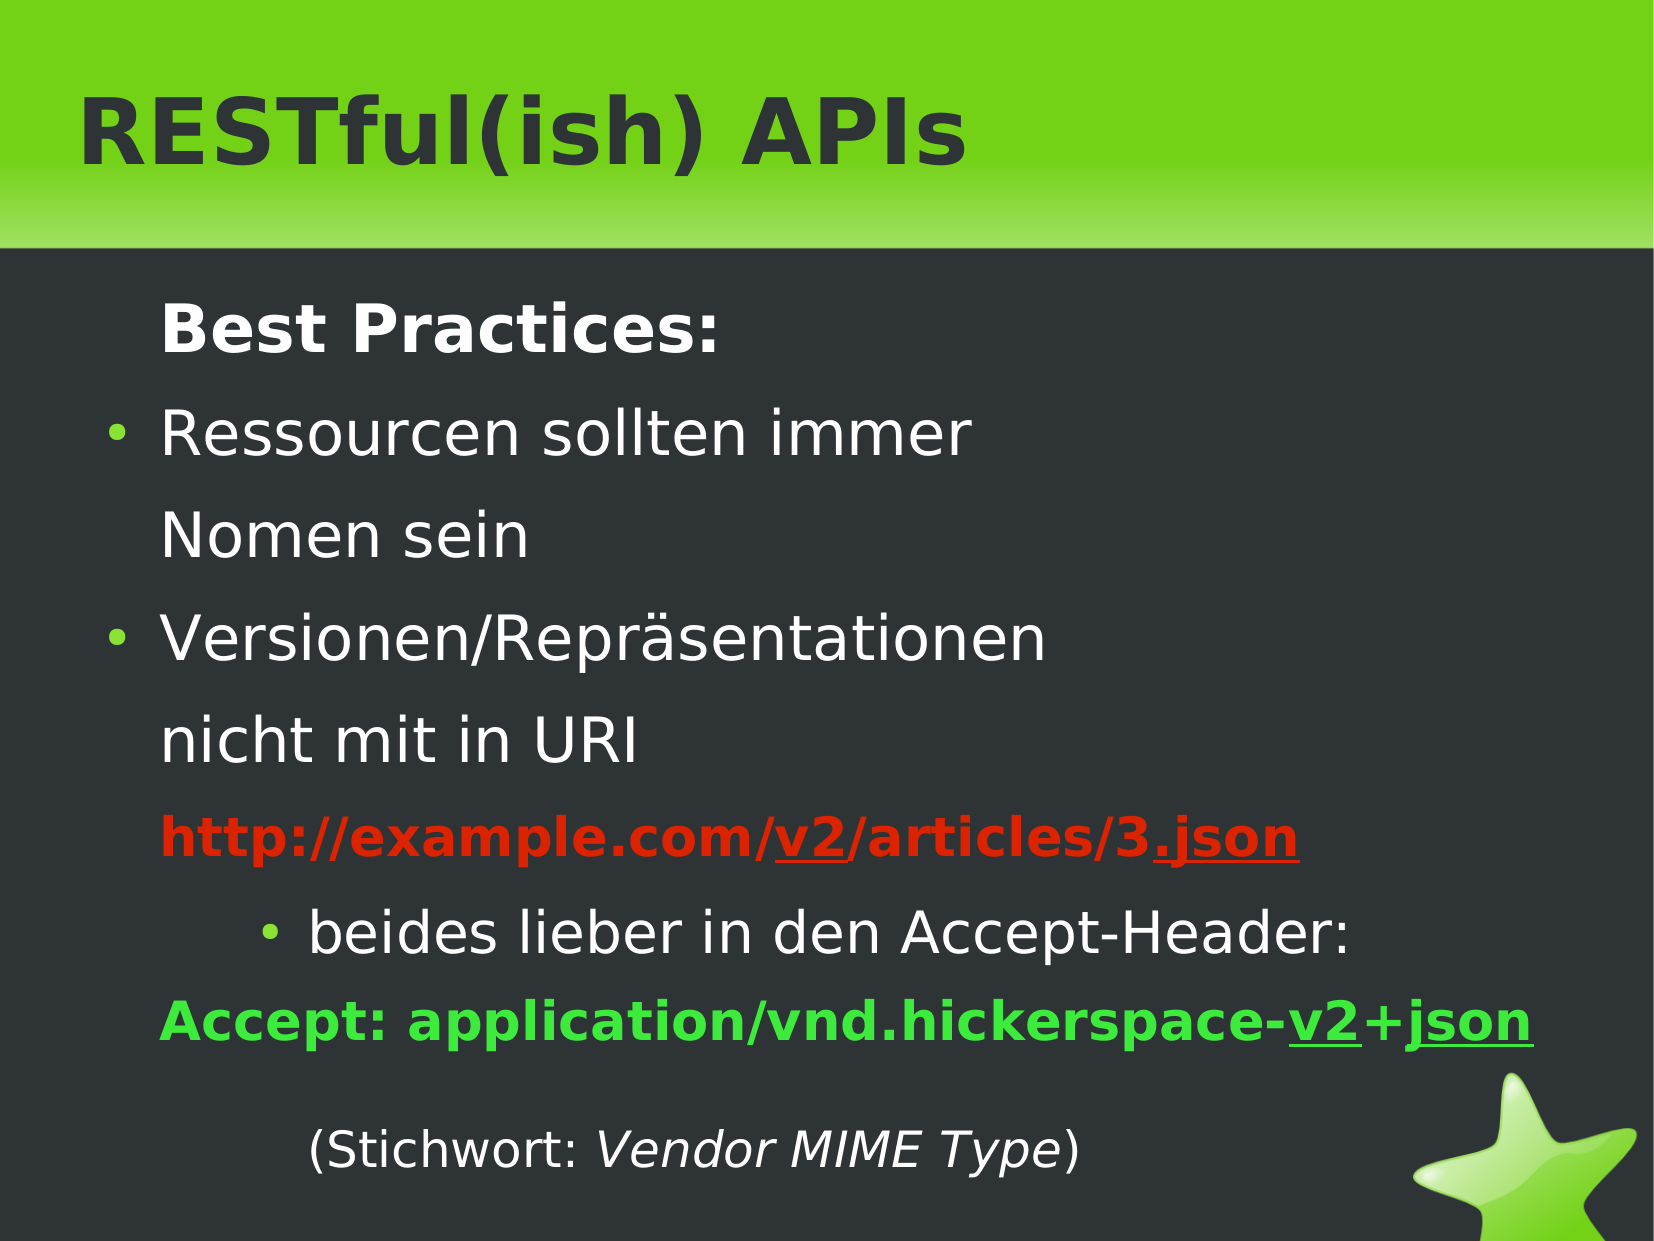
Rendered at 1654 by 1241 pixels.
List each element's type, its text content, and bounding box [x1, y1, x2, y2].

title RESTful(ish) APIs [76, 29, 1565, 237]
picture [0, 0, 1654, 1241]
list Best Practices: Ressourcen sollten immer Nomen sein Versionen/Repräsentationen nicht mit in URI http://example.com/v2/articles/3.json beides lieber in den Accept-Header: Accept: application/vnd.hickerspace-v2+json (Stichwort: Vendor MIME Type) [70, 290, 1559, 1182]
